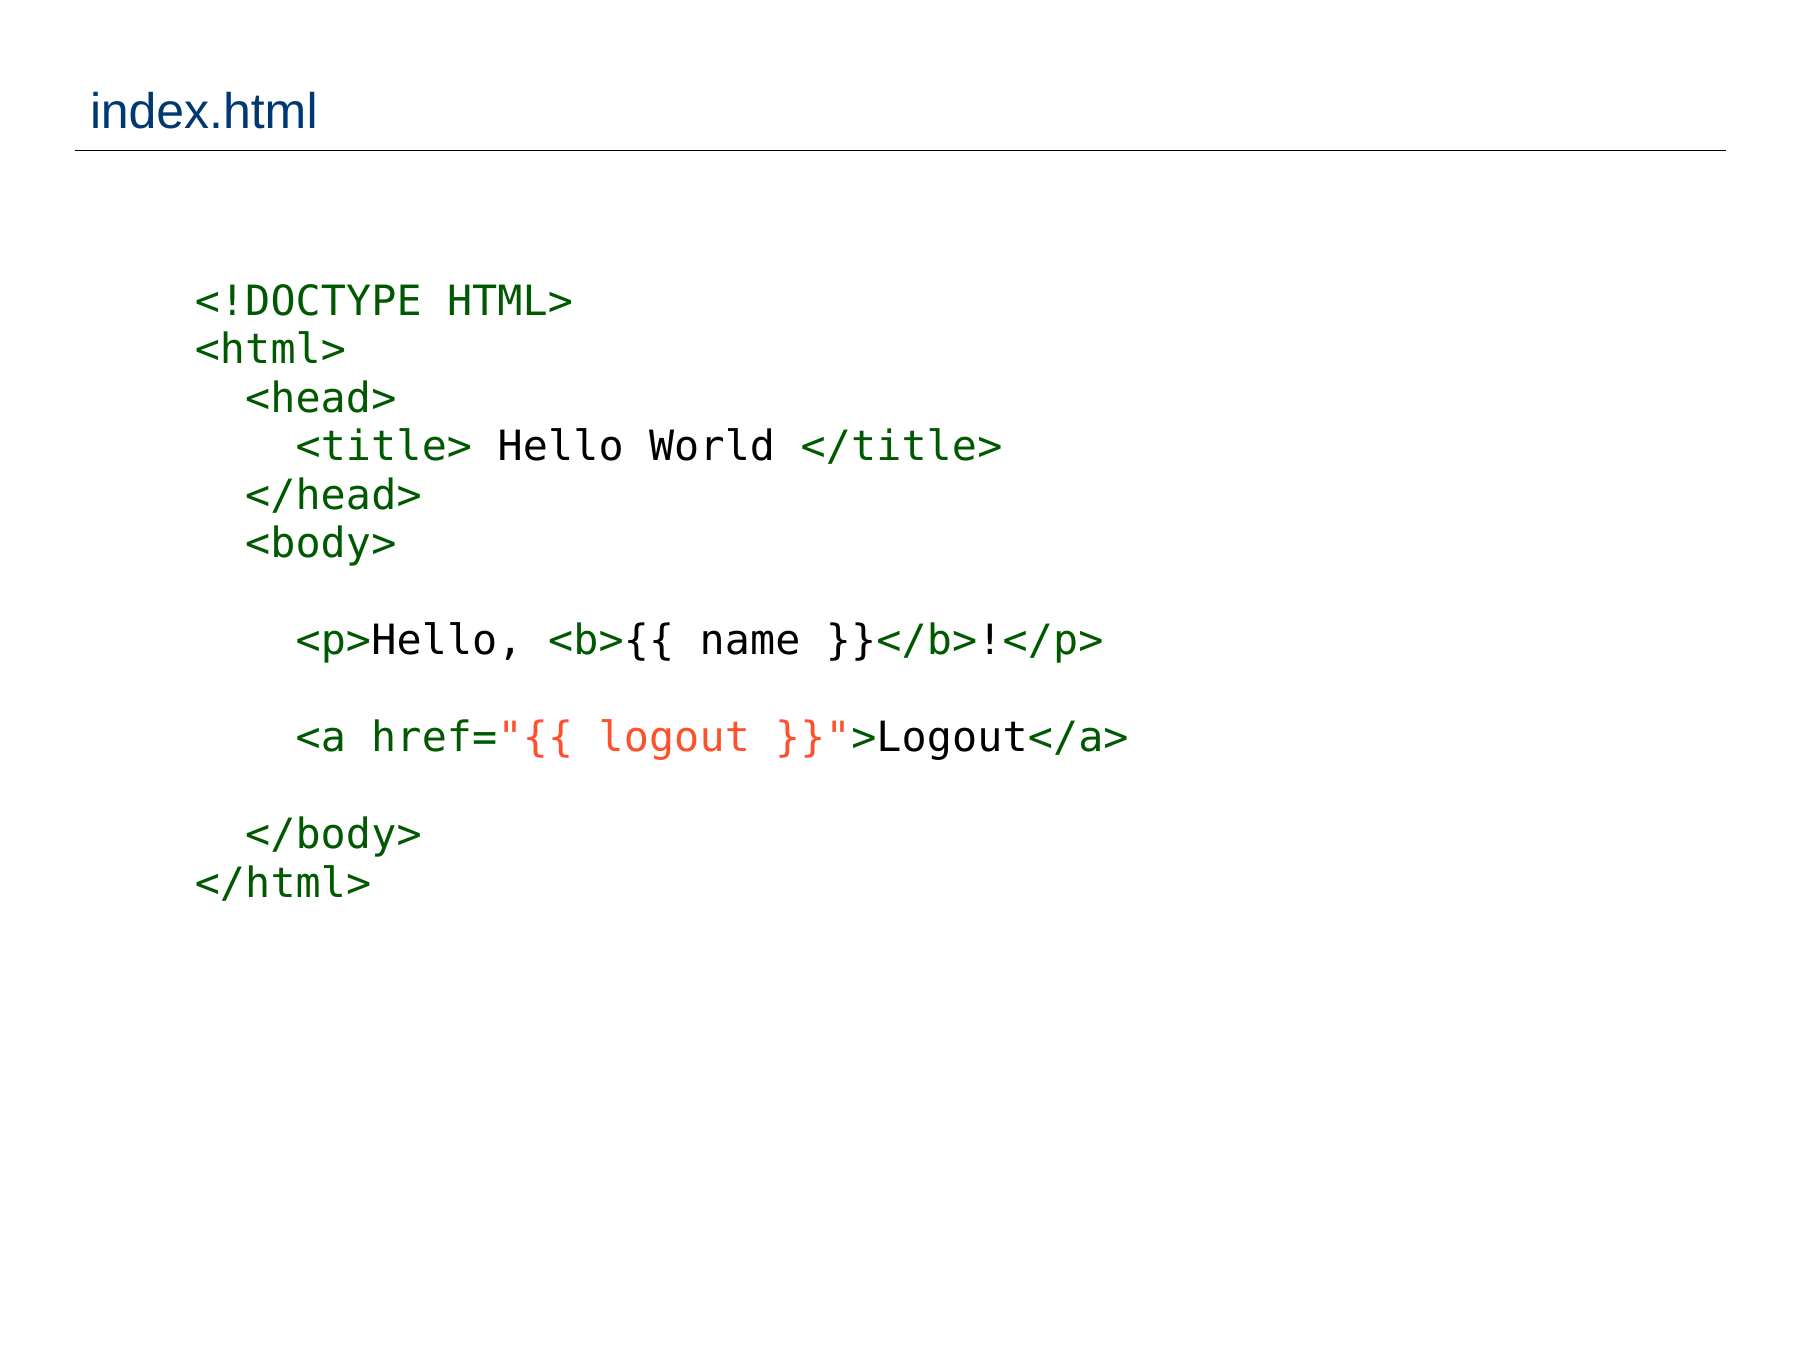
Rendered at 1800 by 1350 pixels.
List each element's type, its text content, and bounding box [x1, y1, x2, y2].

title index.html [90, 38, 1711, 147]
text_box <!DOCTYPE HTML> <html> <head> <title> Hello World </title> </head> <body> <p>Hello, <b>{{ name }}</b>!</p> <a href="{{ logout }}">Logout</a> </body> </html> [179, 269, 1800, 1236]
